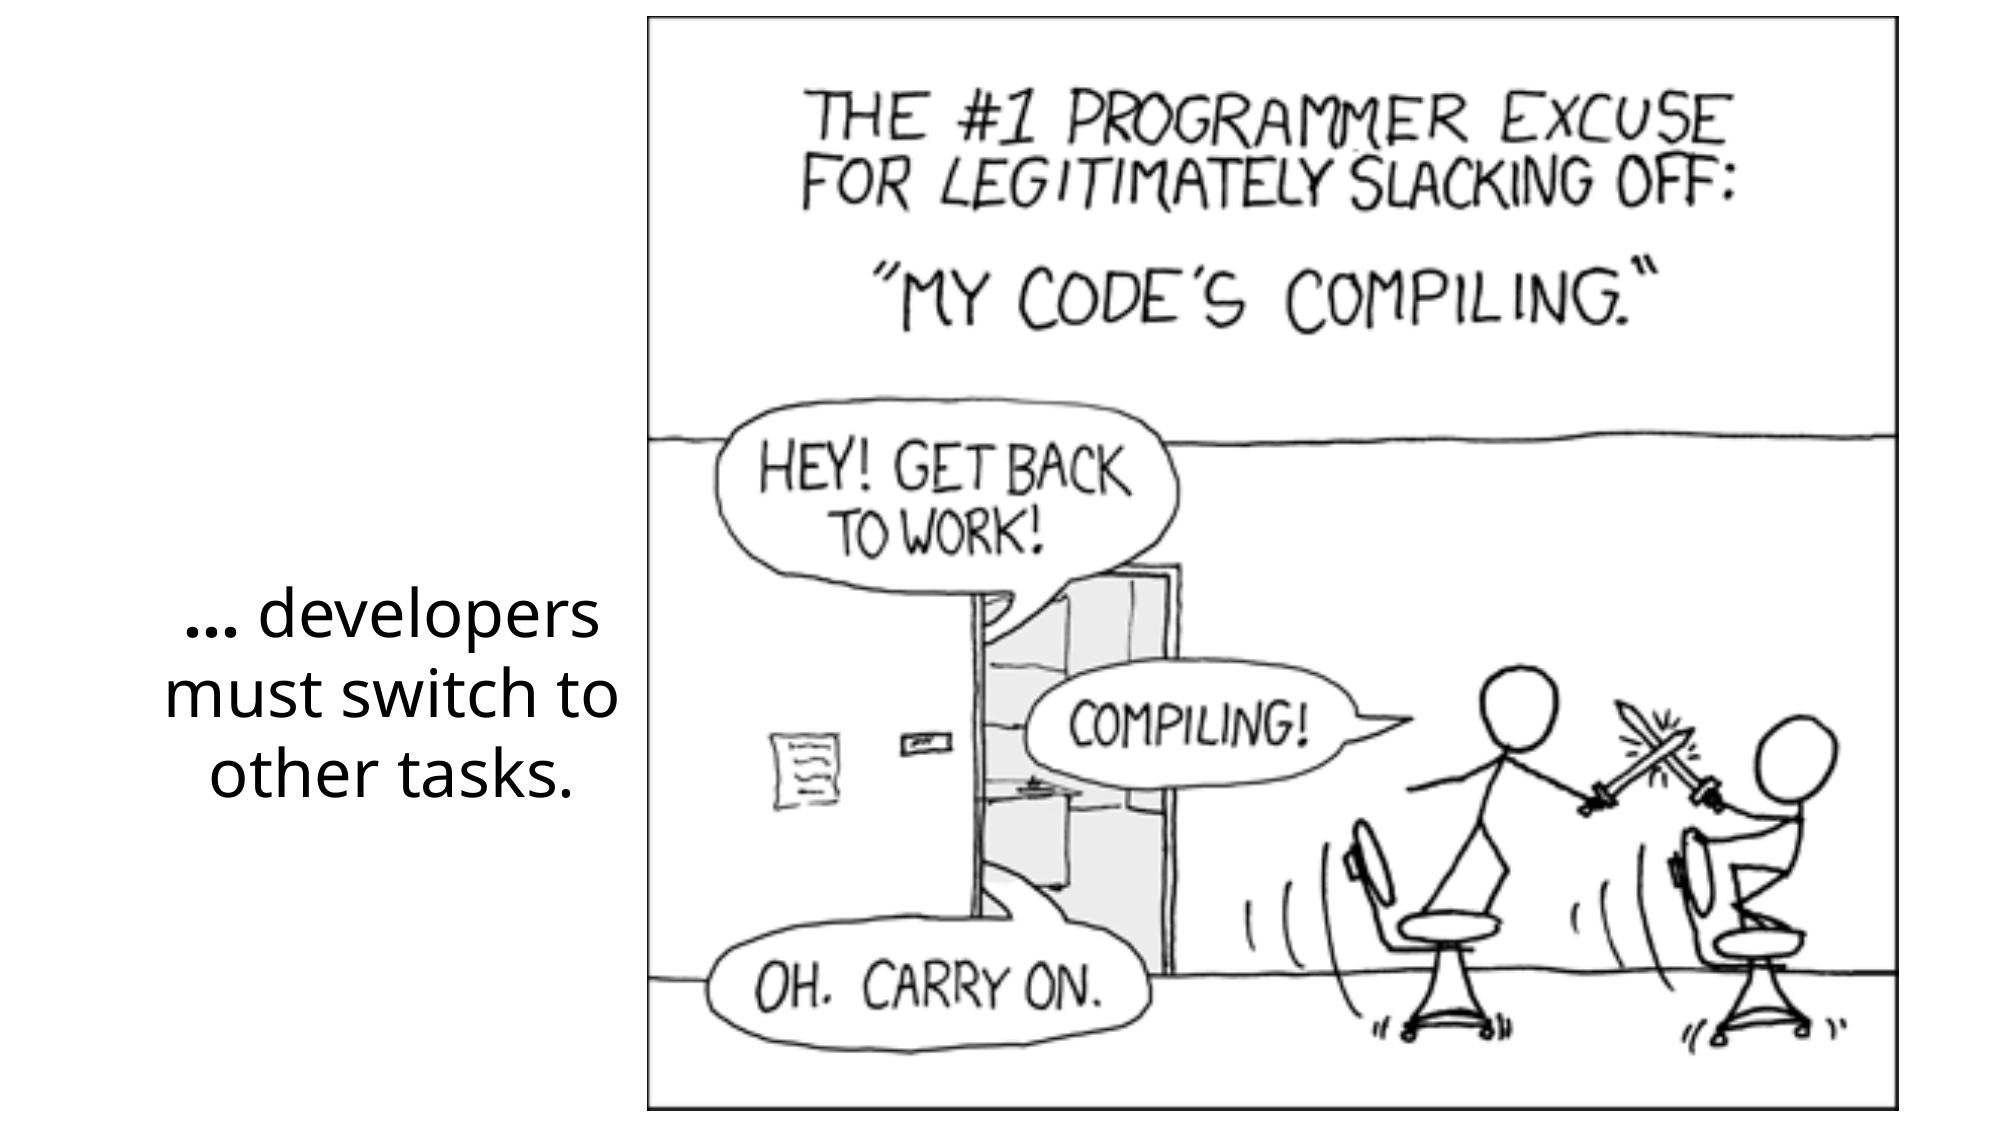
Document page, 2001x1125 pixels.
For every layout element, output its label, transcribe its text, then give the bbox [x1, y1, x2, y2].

picture [647, 16, 1899, 1111]
title … developers must switch to other tasks. [104, 523, 647, 939]
